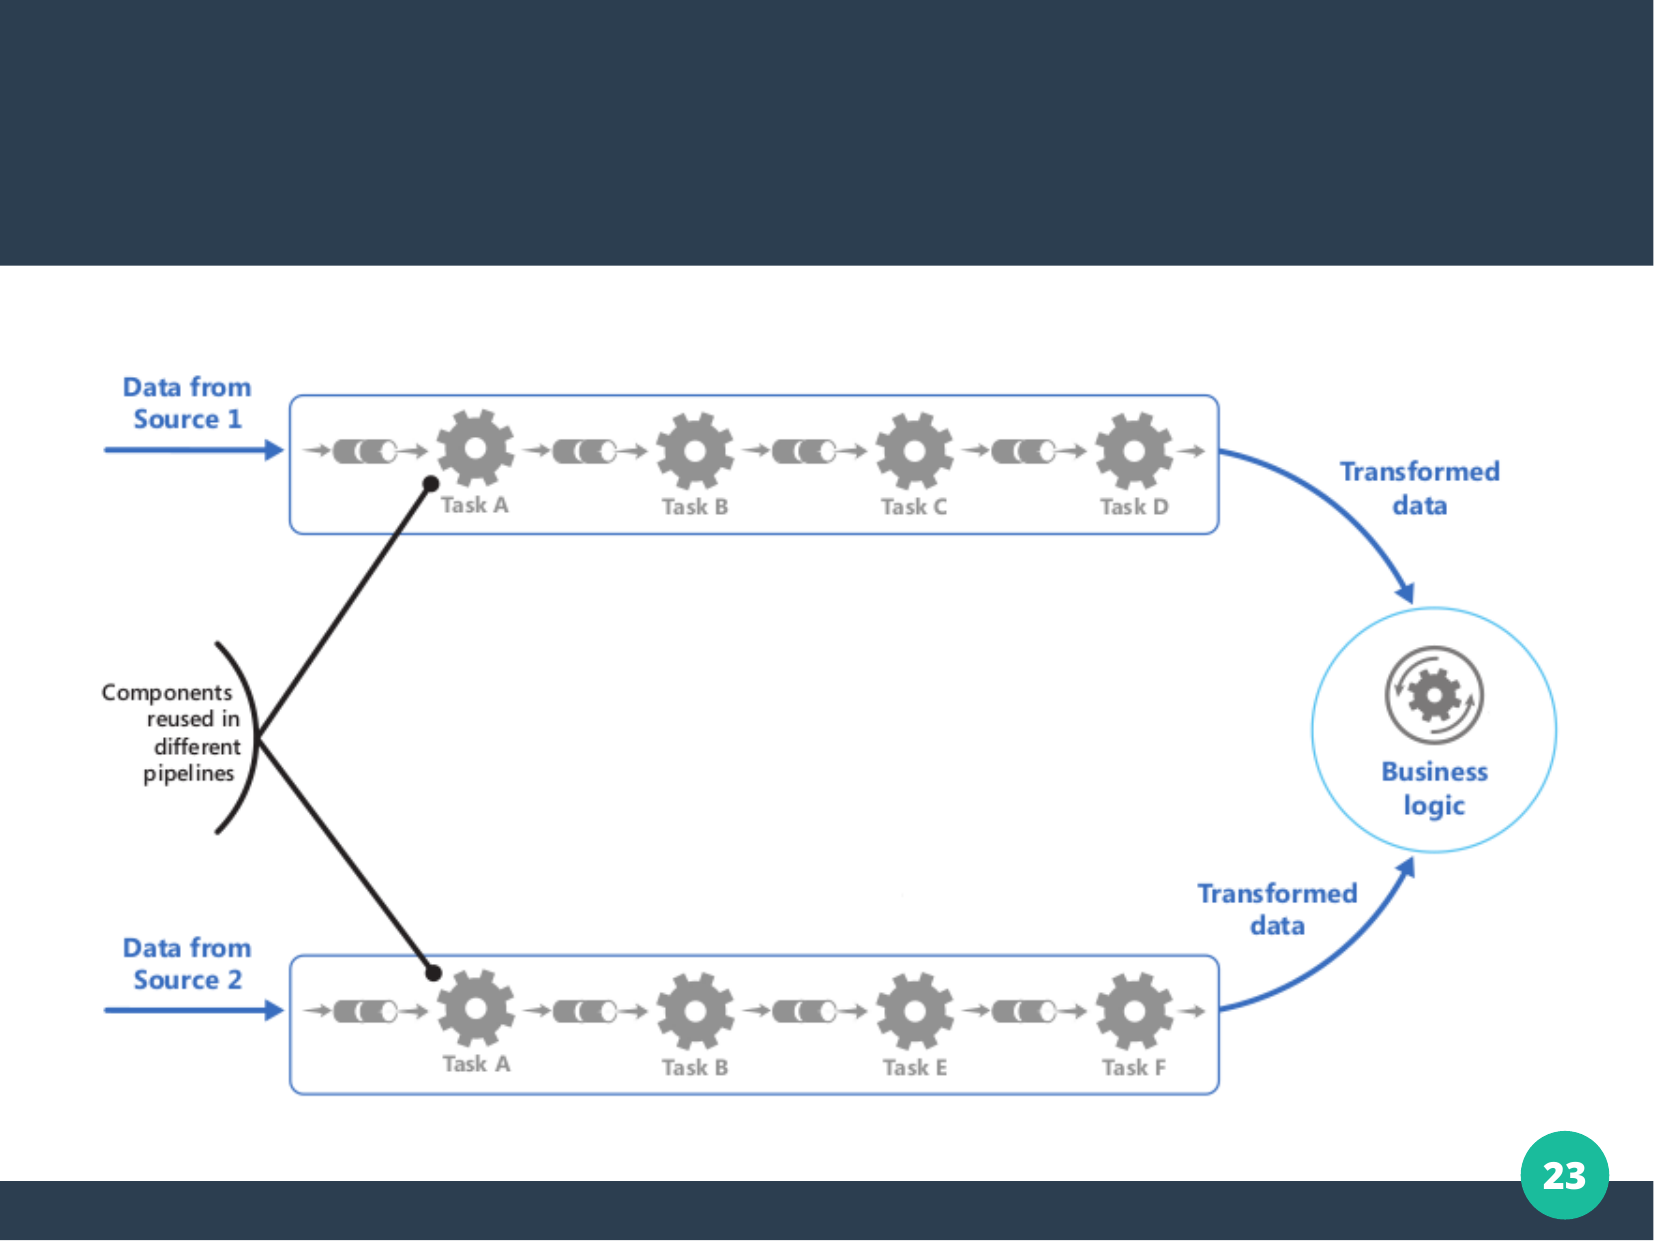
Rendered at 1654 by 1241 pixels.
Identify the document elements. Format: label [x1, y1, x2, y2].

picture [59, 361, 1595, 1115]
